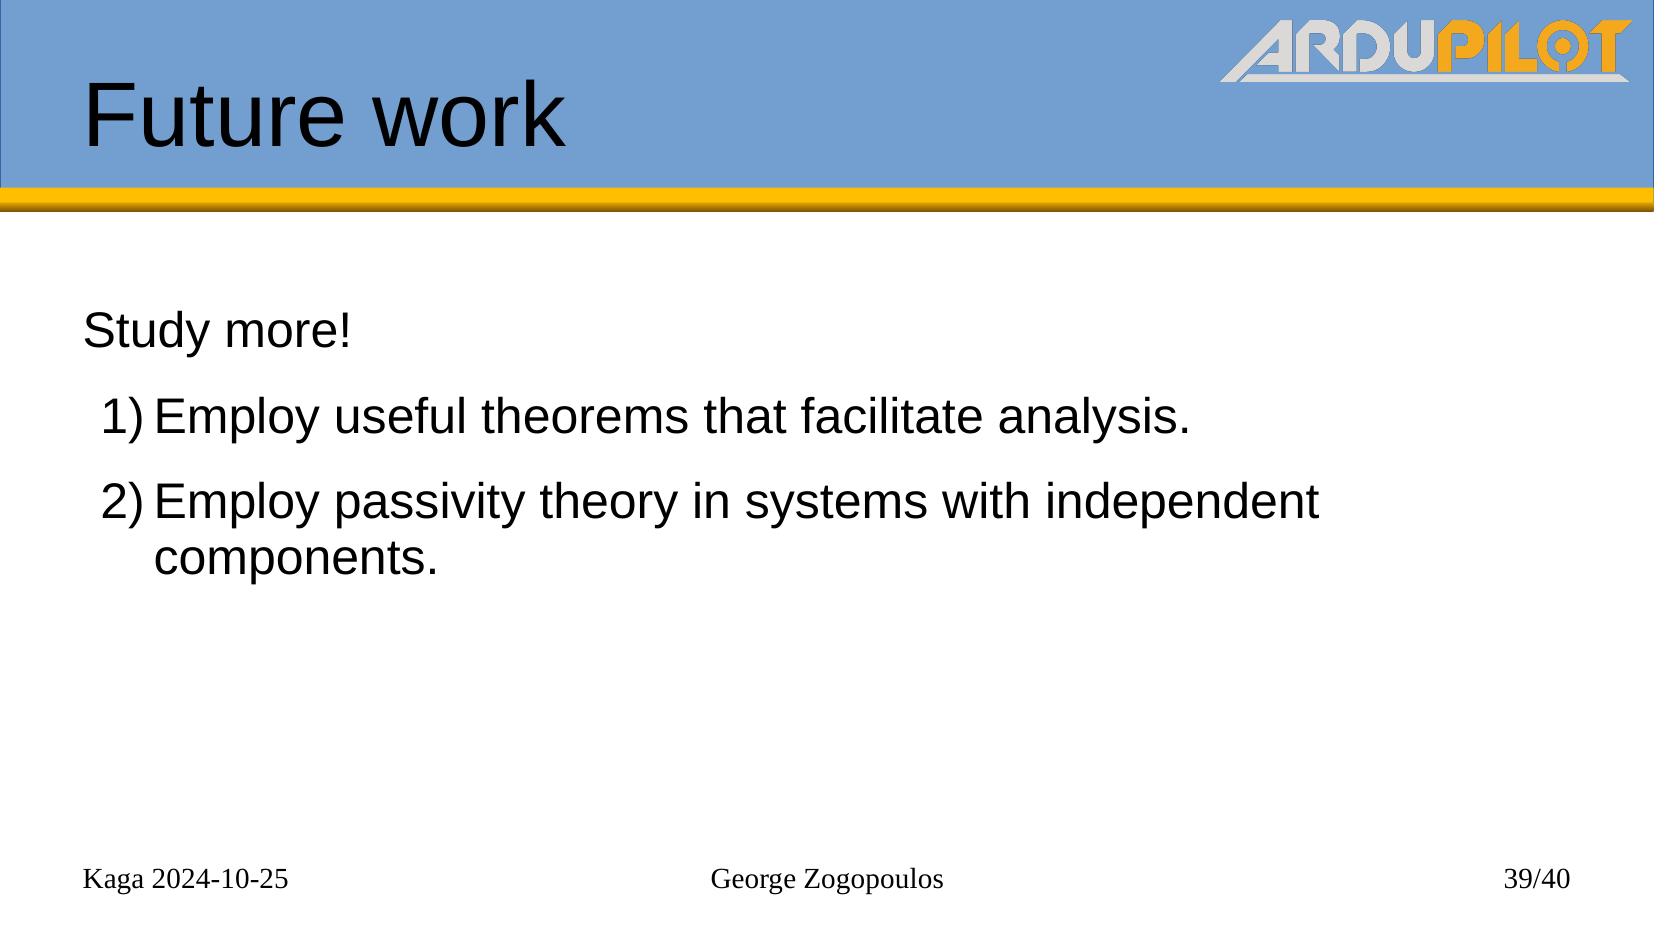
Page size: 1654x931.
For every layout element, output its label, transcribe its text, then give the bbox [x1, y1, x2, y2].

list Study more! Employ useful theorems that facilitate analysis. Employ passivity theory in systems with independent components. [82, 217, 1571, 757]
picture [1219, 20, 1633, 82]
title Future work [82, 37, 1571, 193]
